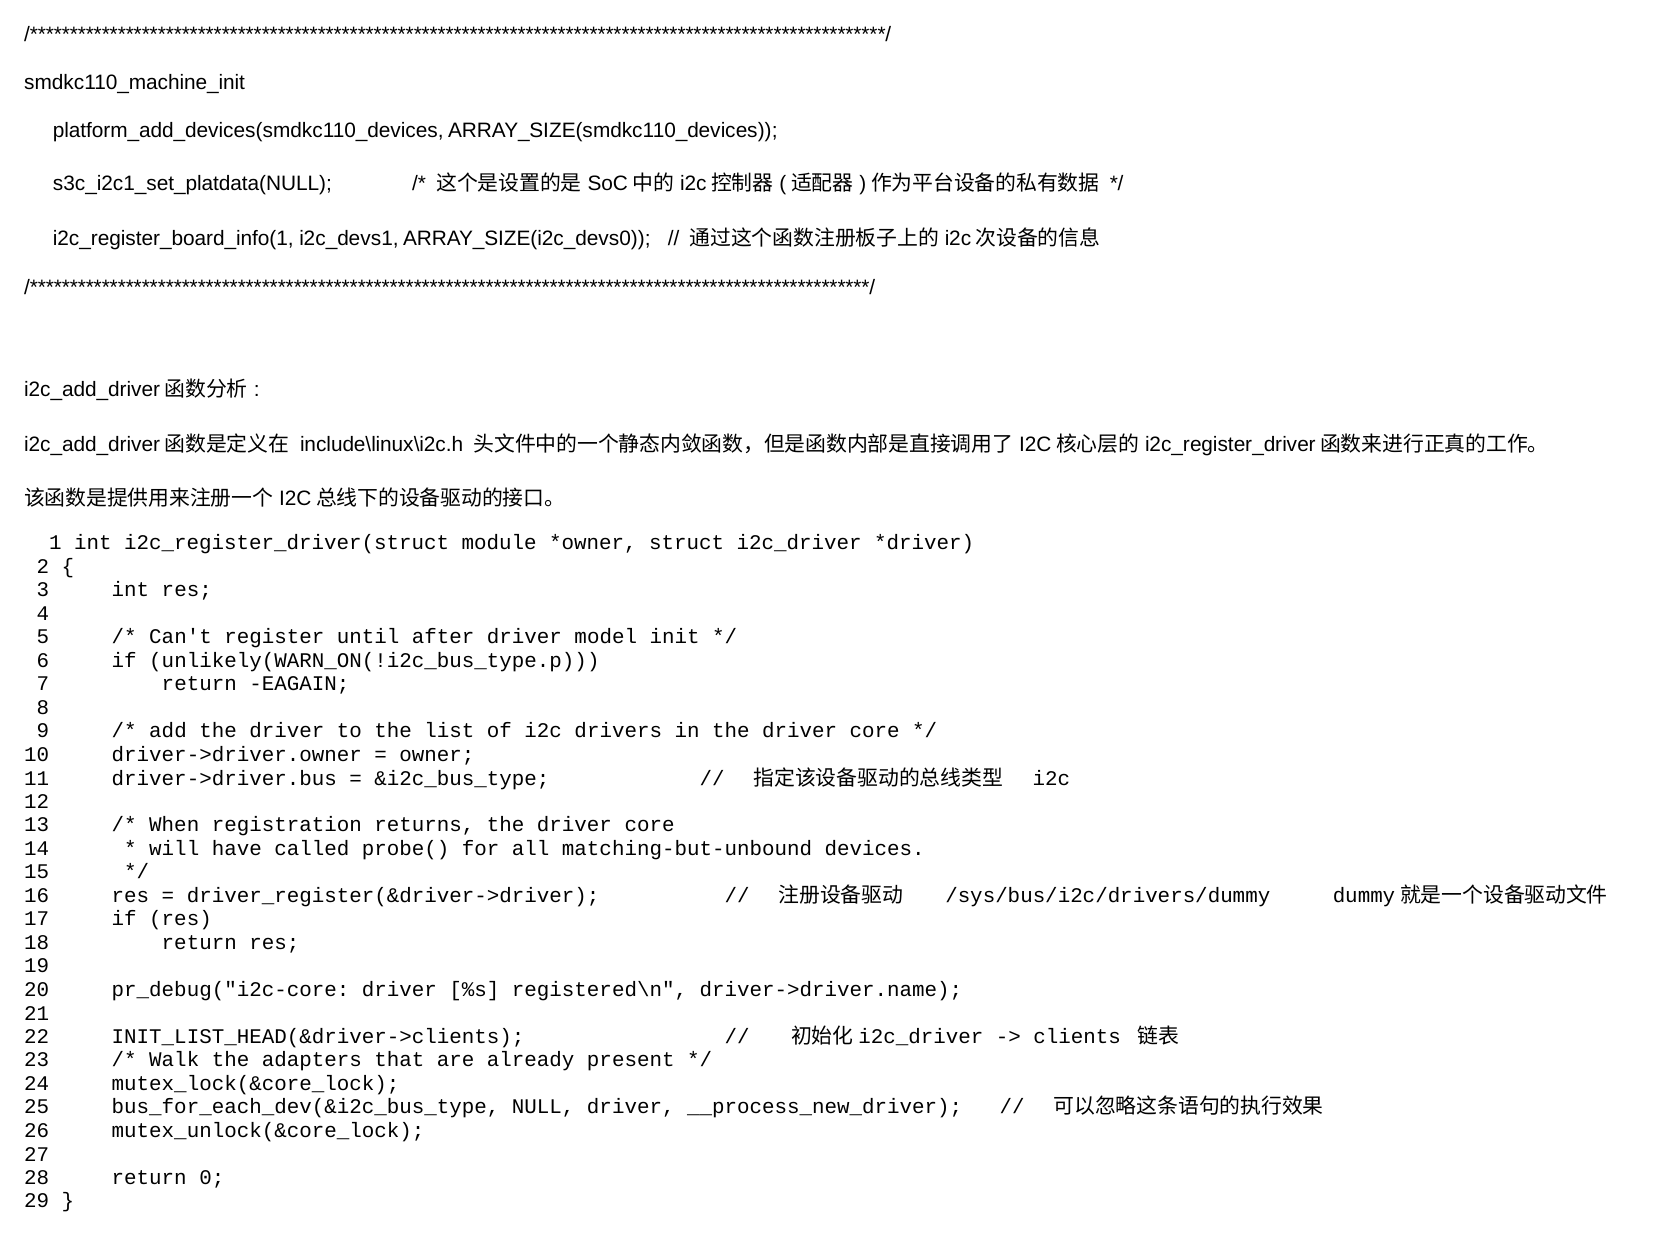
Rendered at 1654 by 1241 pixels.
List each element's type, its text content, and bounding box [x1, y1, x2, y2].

text_box /***********************************************************************************************************/ smdkc110_machine_init platform_add_devices(smdkc110_devices, ARRAY_SIZE(smdkc110_devices)); s3c_i2c1_set_platdata(NULL); /* 这个是设置的是SoC中的i2c控制器(适配器)作为平台设备的私有数据 */ i2c_register_board_info(1, i2c_devs1, ARRAY_SIZE(i2c_devs0)); // 通过这个函数注册板子上的i2c次设备的信息 /*********************************************************************************************************/ i2c_add_driver函数分析: i2c_add_driver函数是定义在 include\linux\i2c.h 头文件中的一个静态内敛函数，但是函数内部是直接调用了I2C核心层的i2c_register_driver函数来进行正真的工作。 该函数是提供用来注册一个I2C总线下的设备驱动的接口。 1 int i2c_register_driver(struct module *owner, struct i2c_driver *driver) 2 { 3 int res; 4 5 /* Can't register until after driver model init */ 6 if (unlikely(WARN_ON(!i2c_bus_type.p))) 7 return -EAGAIN; 8 9 /* add the driver to the list of i2c drivers in the driver core */ 10 driver->driver.owner = owner; 11 driver->driver.bus = &i2c_bus_type; // 指定该设备驱动的总线类型 i2c 12 13 /* When registration returns, the driver core 14 * will have called probe() for all matching-but-unbound devices. 15 */ 16 res = driver_register(&driver->driver); // 注册设备驱动 /sys/bus/i2c/drivers/dummy dummy就是一个设备驱动文件 17 if (res) 18 return res; 19 20 pr_debug("i2c-core: driver [%s] registered\n", driver->driver.name); 21 22 INIT_LIST_HEAD(&driver->clients); // 初始化i2c_driver -> clients 链表 23 /* Walk the adapters that are already present */ 24 mutex_lock(&core_lock); 25 bus_for_each_dev(&i2c_bus_type, NULL, driver, __process_new_driver); // 可以忽略这条语句的执行效果 26 mutex_unlock(&core_lock); 27 28 return 0; 29 } [9, 15, 1636, 1227]
